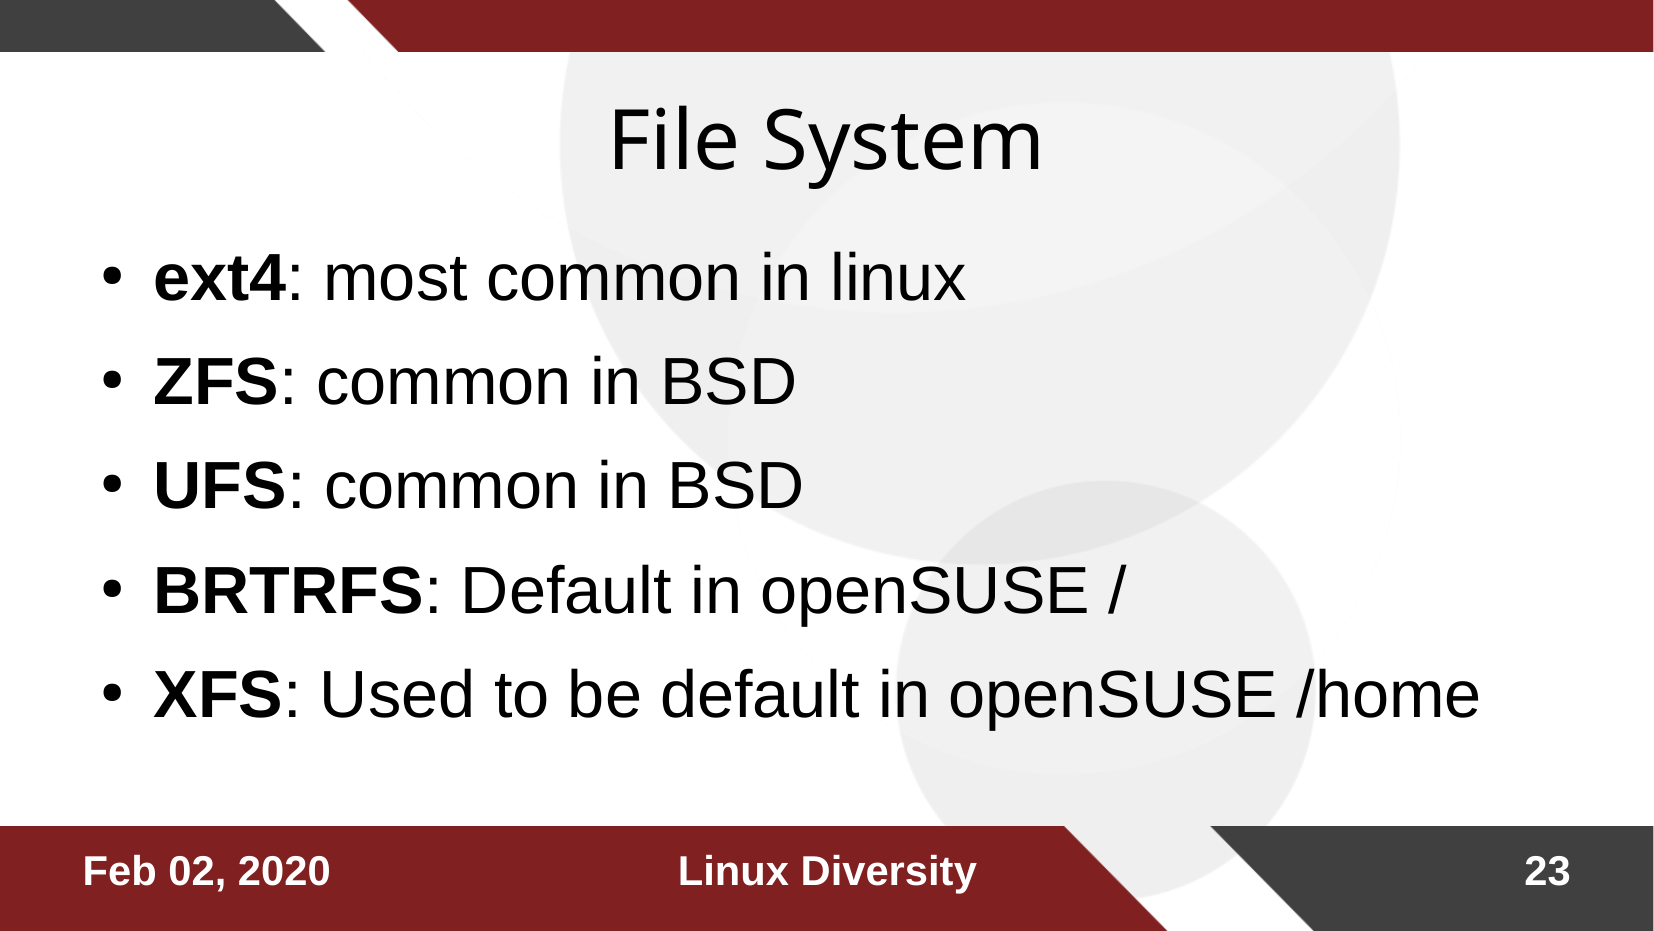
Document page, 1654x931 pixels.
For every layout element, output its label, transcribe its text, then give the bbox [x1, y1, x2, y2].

picture [0, 0, 1654, 52]
list ext4: most common in linux ZFS: common in BSD UFS: common in BSD BRTRFS: Default in openSUSE / XFS: Used to be default in openSUSE /home [82, 239, 1571, 757]
picture [0, 826, 1654, 931]
title File System [82, 59, 1571, 216]
